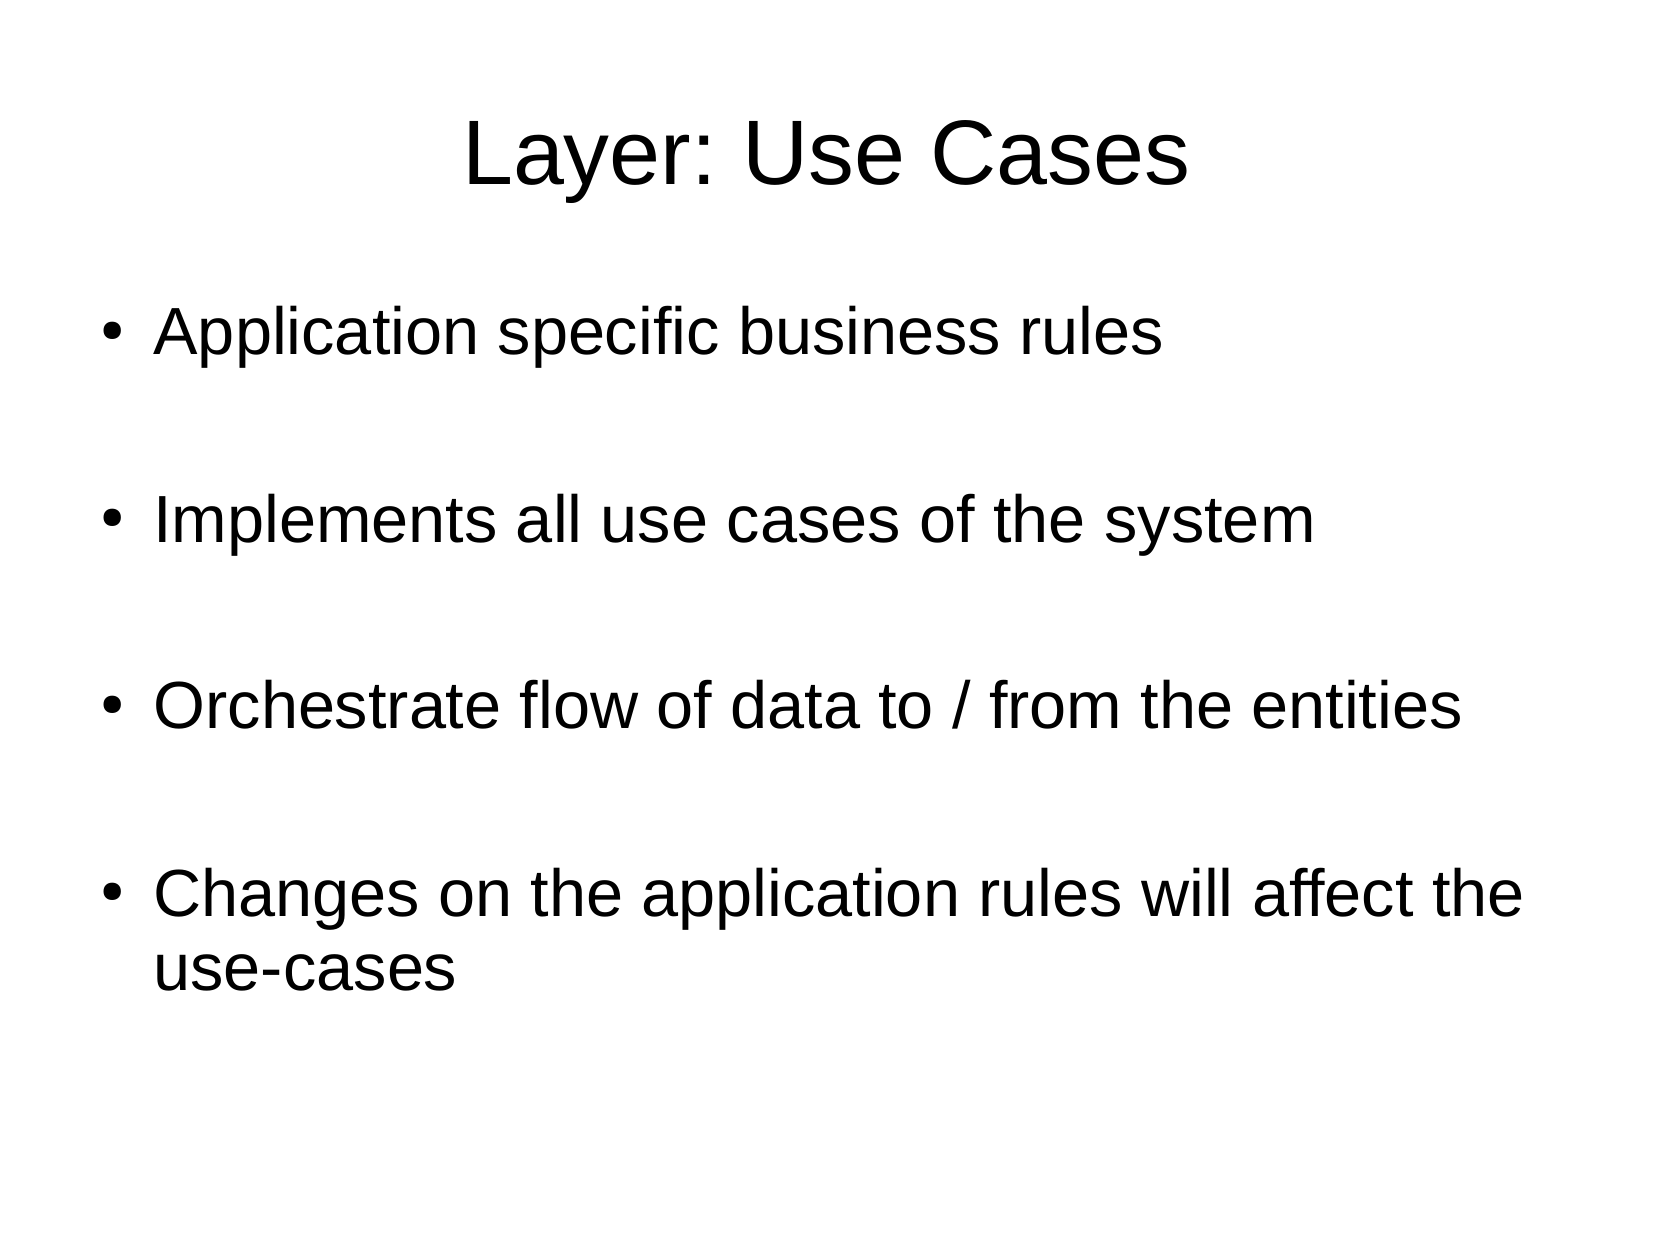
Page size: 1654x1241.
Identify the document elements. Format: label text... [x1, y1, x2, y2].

title Layer: Use Cases [82, 49, 1571, 257]
list Application specific business rules Implements all use cases of the system Orchestrate flow of data to / from the entities Changes on the application rules will affect the use-cases [82, 290, 1571, 1010]
